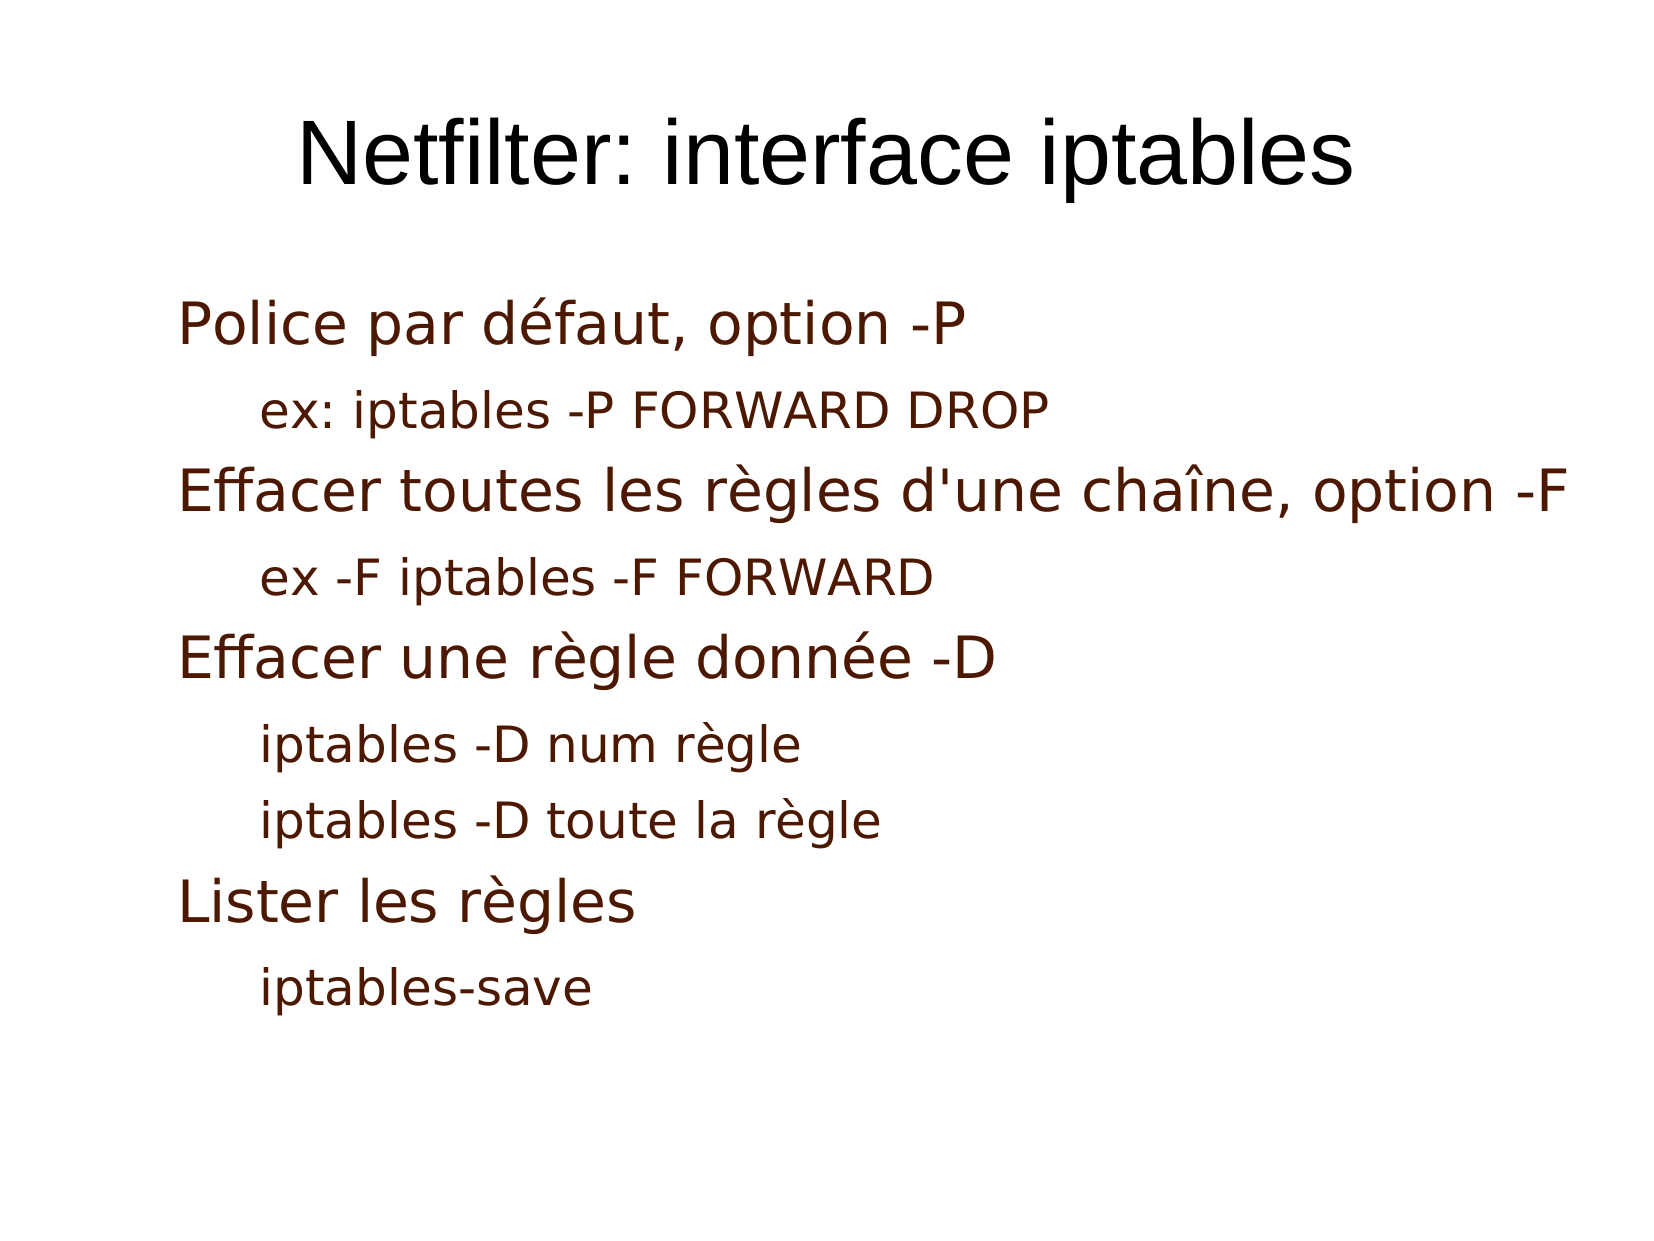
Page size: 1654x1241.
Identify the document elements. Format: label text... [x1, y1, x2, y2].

title Netfilter: interface iptables [82, 49, 1571, 257]
list Police par défaut, option -P ex: iptables -P FORWARD DROP Effacer toutes les règles d'une chaîne, option -F ex -F iptables -F FORWARD Effacer une règle donnée -D iptables -D num règle iptables -D toute la règle Lister les règles iptables-save [82, 290, 1571, 1109]
